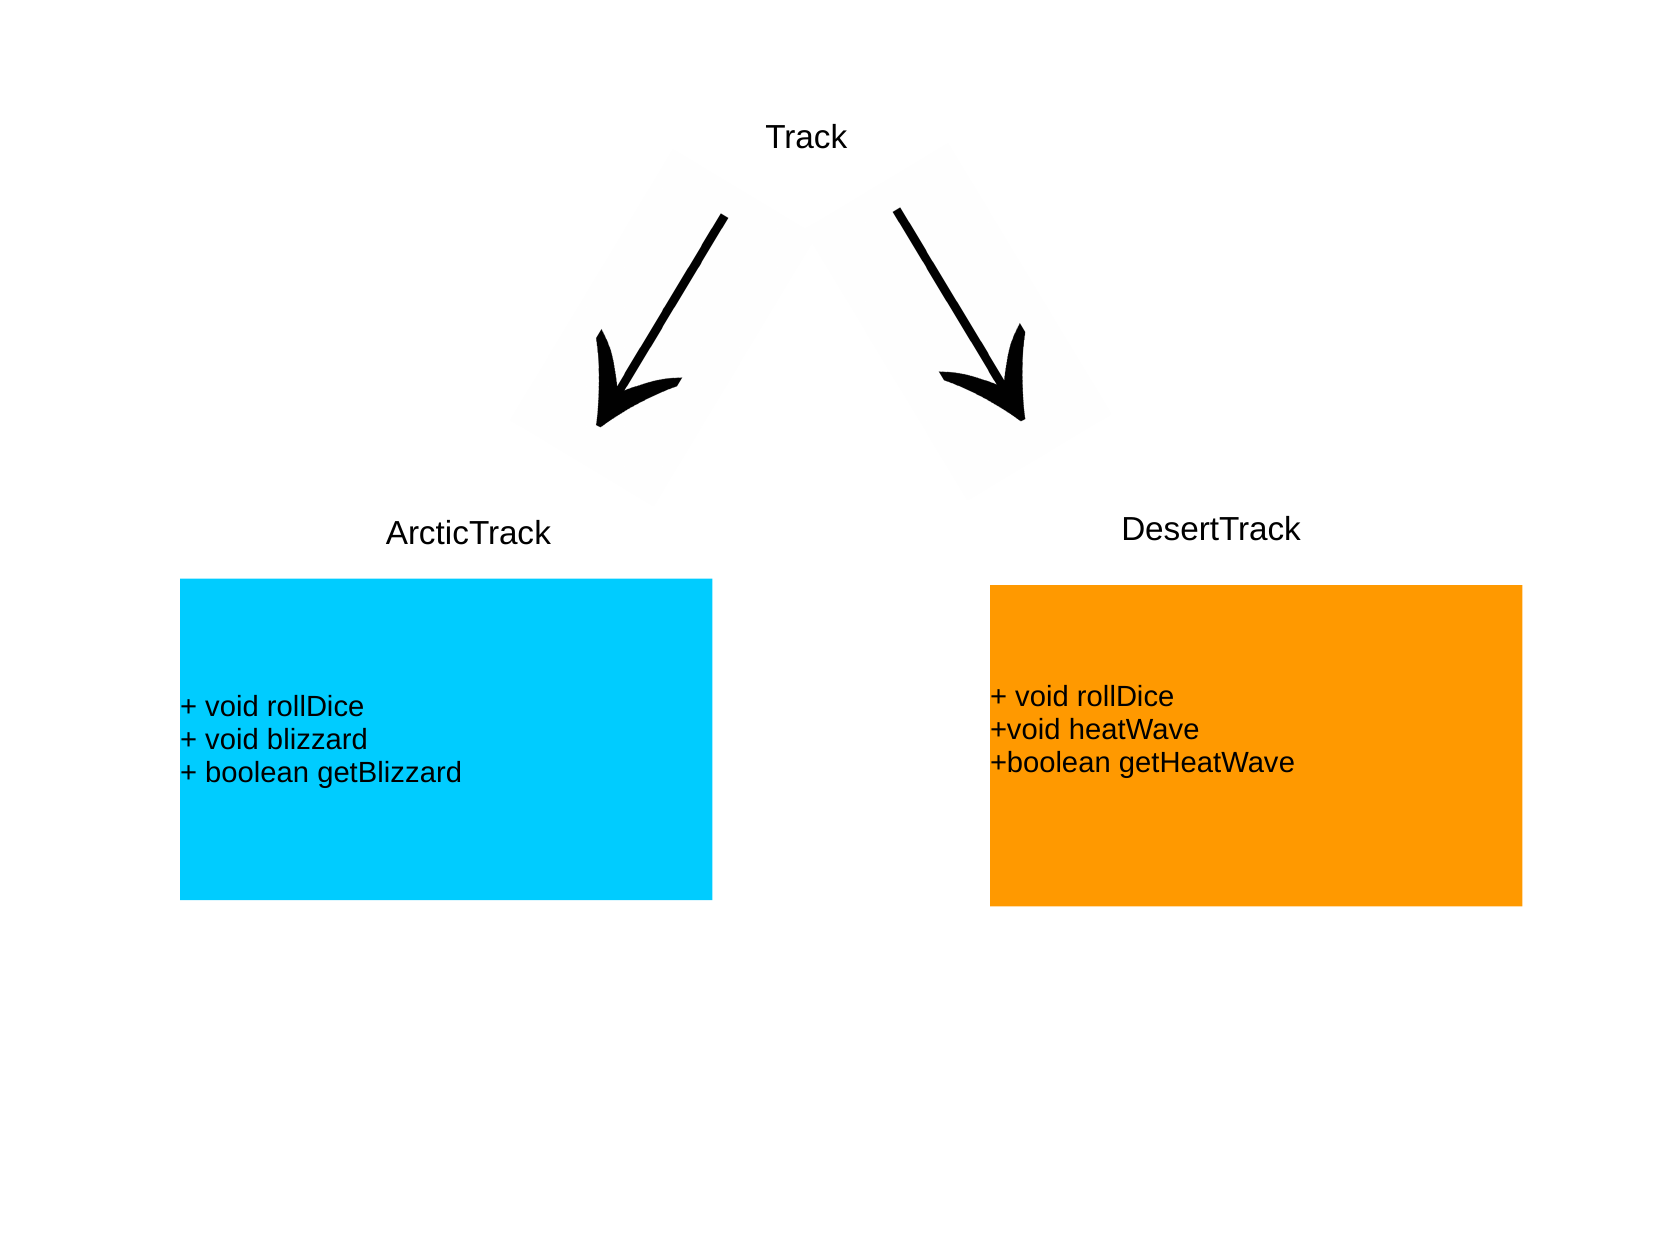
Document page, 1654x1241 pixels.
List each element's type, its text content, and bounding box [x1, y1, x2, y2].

title DesertTrack [1117, 510, 1306, 548]
title ArcticTrack [375, 490, 563, 577]
text_box + void rollDice +void heatWave +boolean getHeatWave [990, 585, 1523, 907]
text_box + void rollDice + void blizzard + boolean getBlizzard [180, 578, 713, 901]
picture [510, 143, 1111, 506]
title Track [712, 94, 901, 181]
